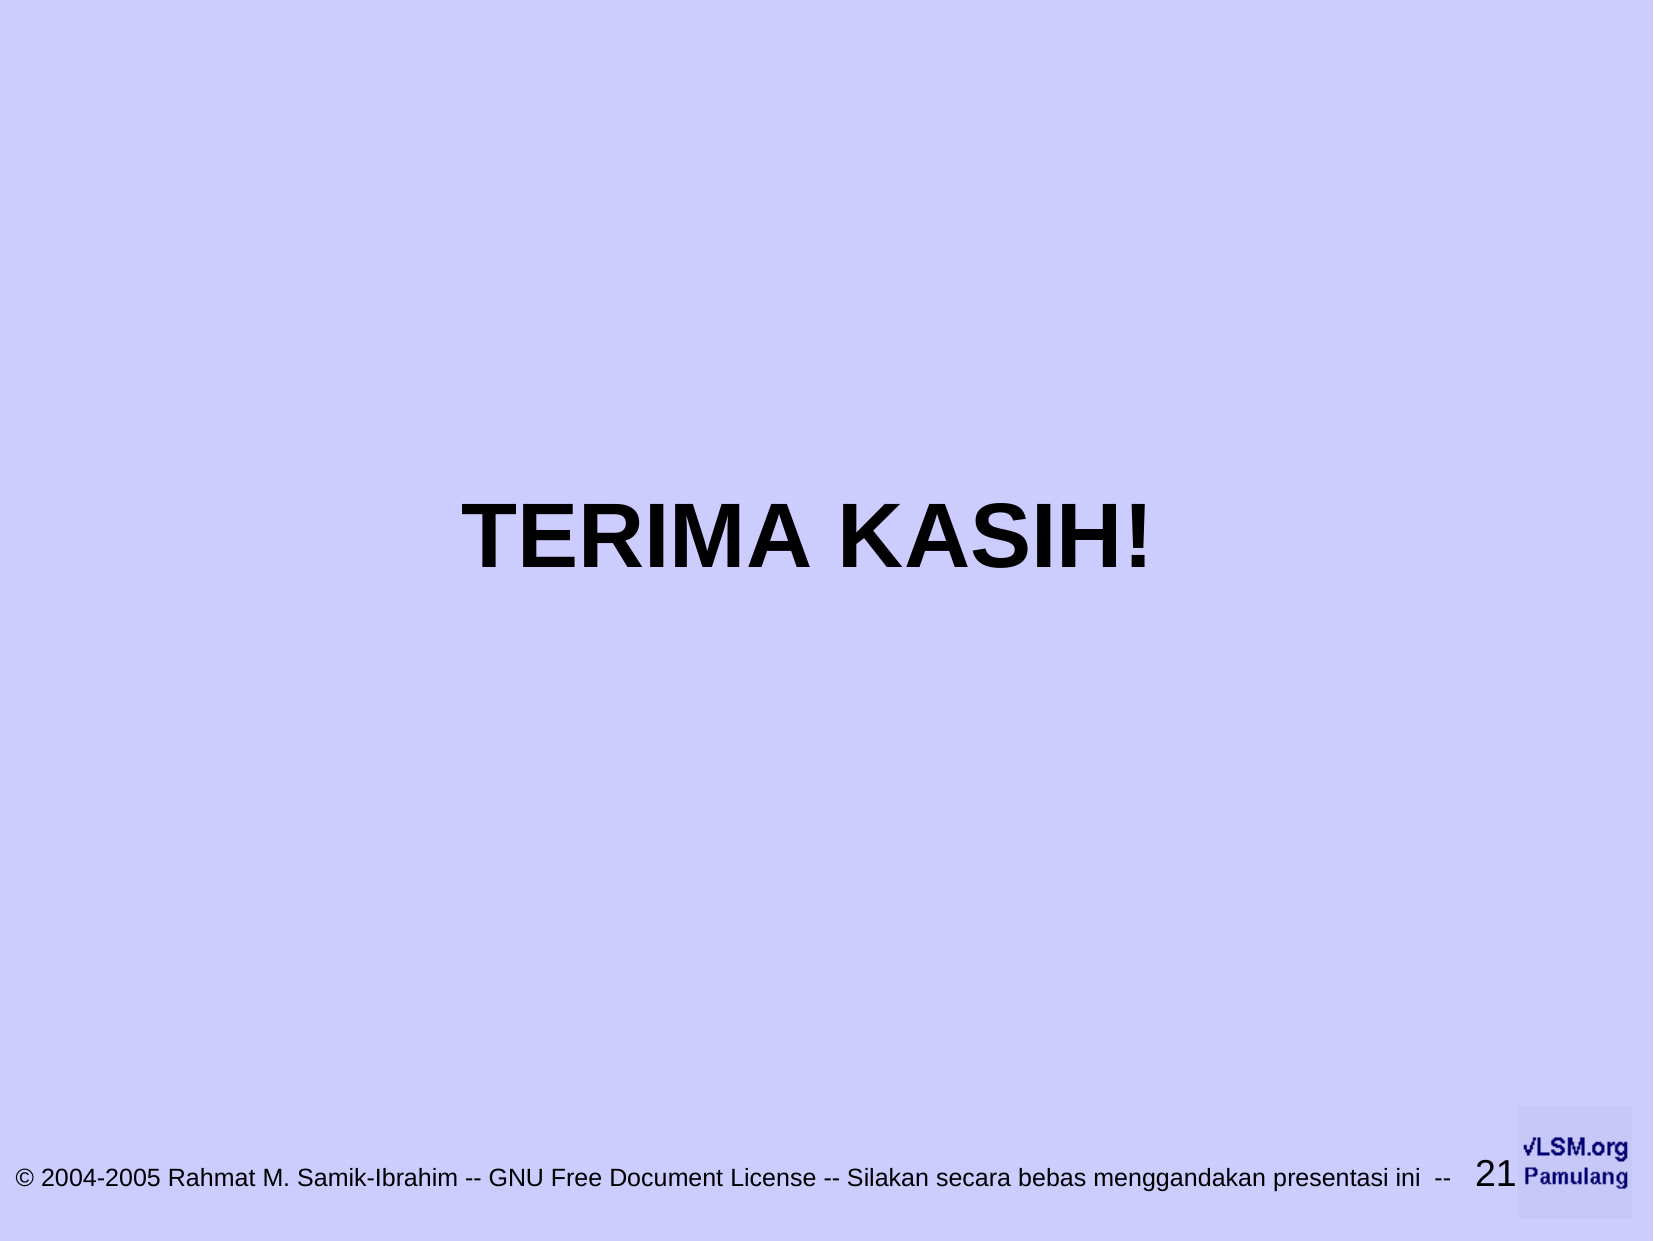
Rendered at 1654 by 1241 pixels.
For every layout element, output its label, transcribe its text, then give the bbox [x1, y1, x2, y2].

title TERIMA KASIH! [15, 481, 1600, 592]
picture [1518, 1106, 1632, 1219]
